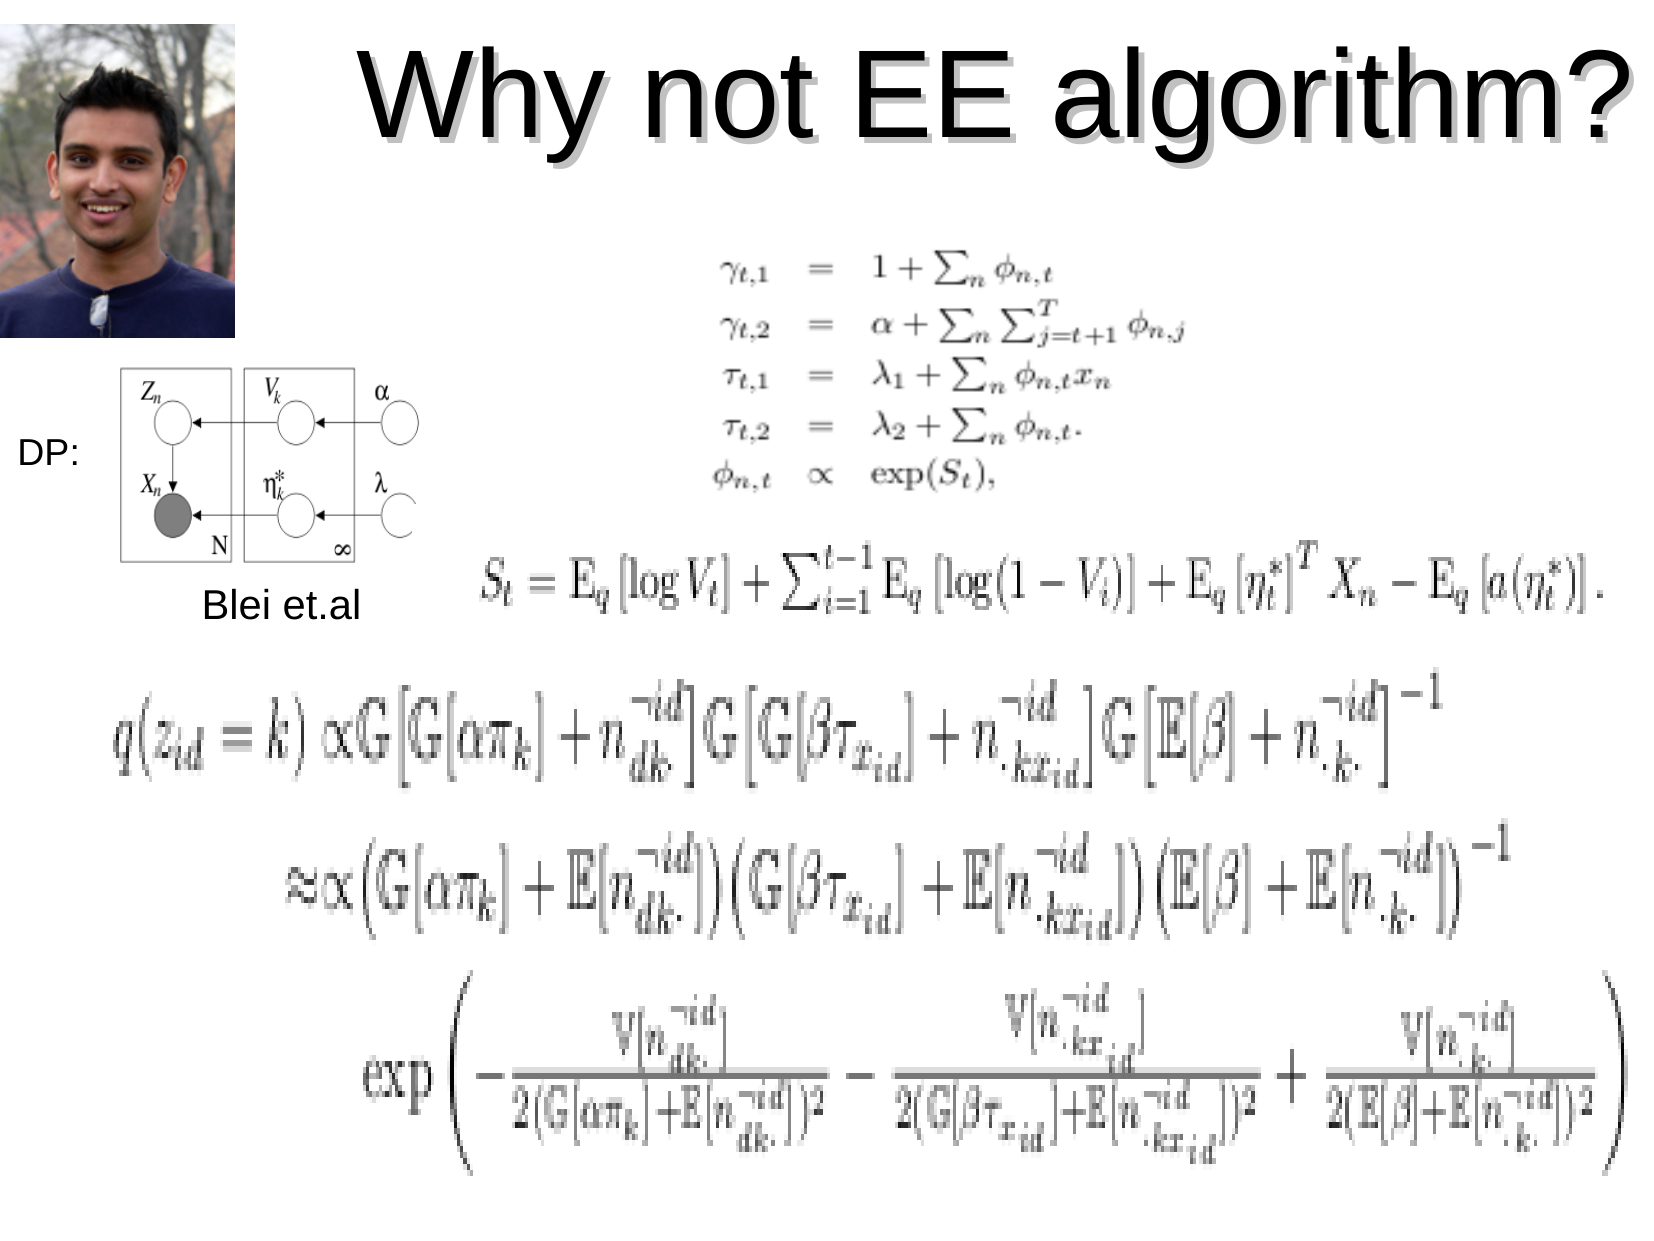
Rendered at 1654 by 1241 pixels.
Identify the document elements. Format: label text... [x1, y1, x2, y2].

picture [0, 24, 235, 338]
picture [0, 227, 1654, 1219]
text_box DP: [2, 424, 115, 500]
text_box Blei et.al [147, 574, 412, 637]
text_box Why not EE algorithm? [341, 16, 1654, 187]
